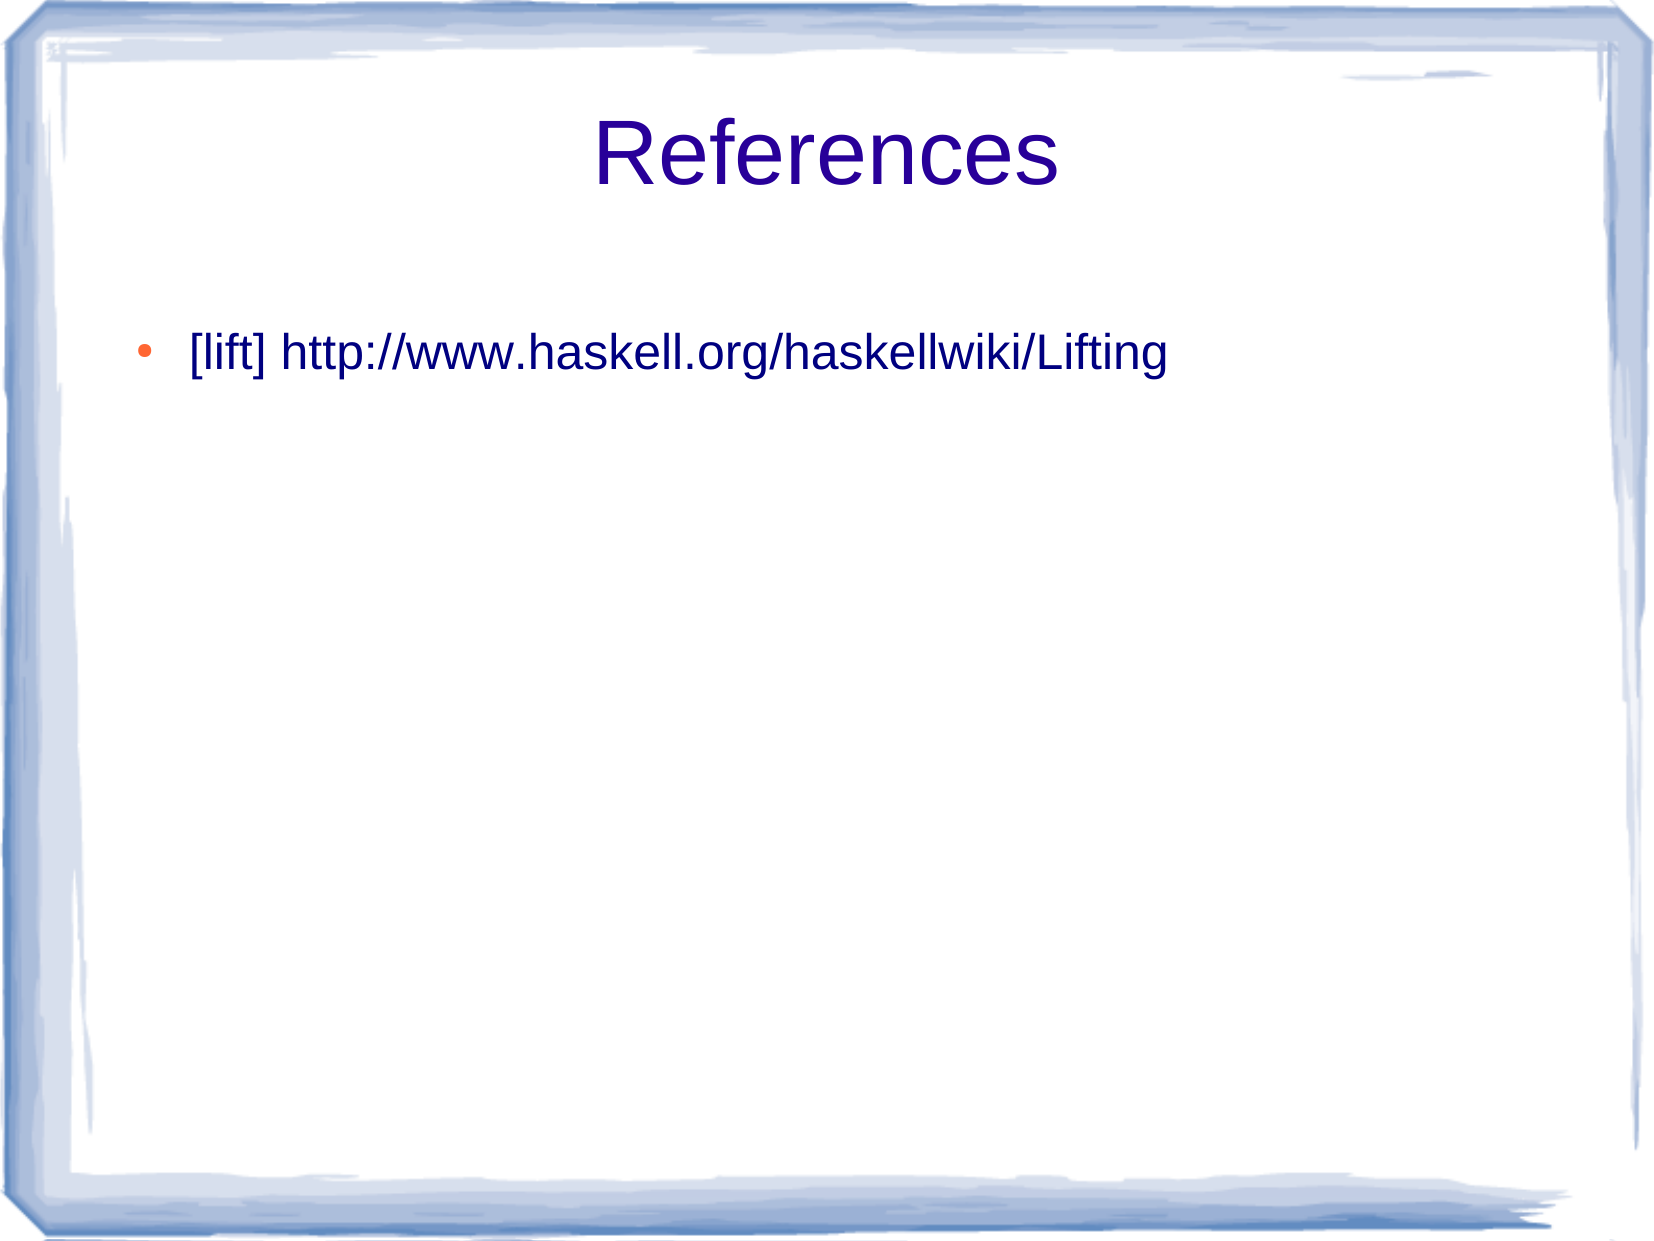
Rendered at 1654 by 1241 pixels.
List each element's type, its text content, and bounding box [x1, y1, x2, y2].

picture [0, 0, 1654, 1241]
list [lift] http://www.haskell.org/haskellwiki/Lifting [118, 324, 1571, 1030]
title References [82, 49, 1571, 257]
